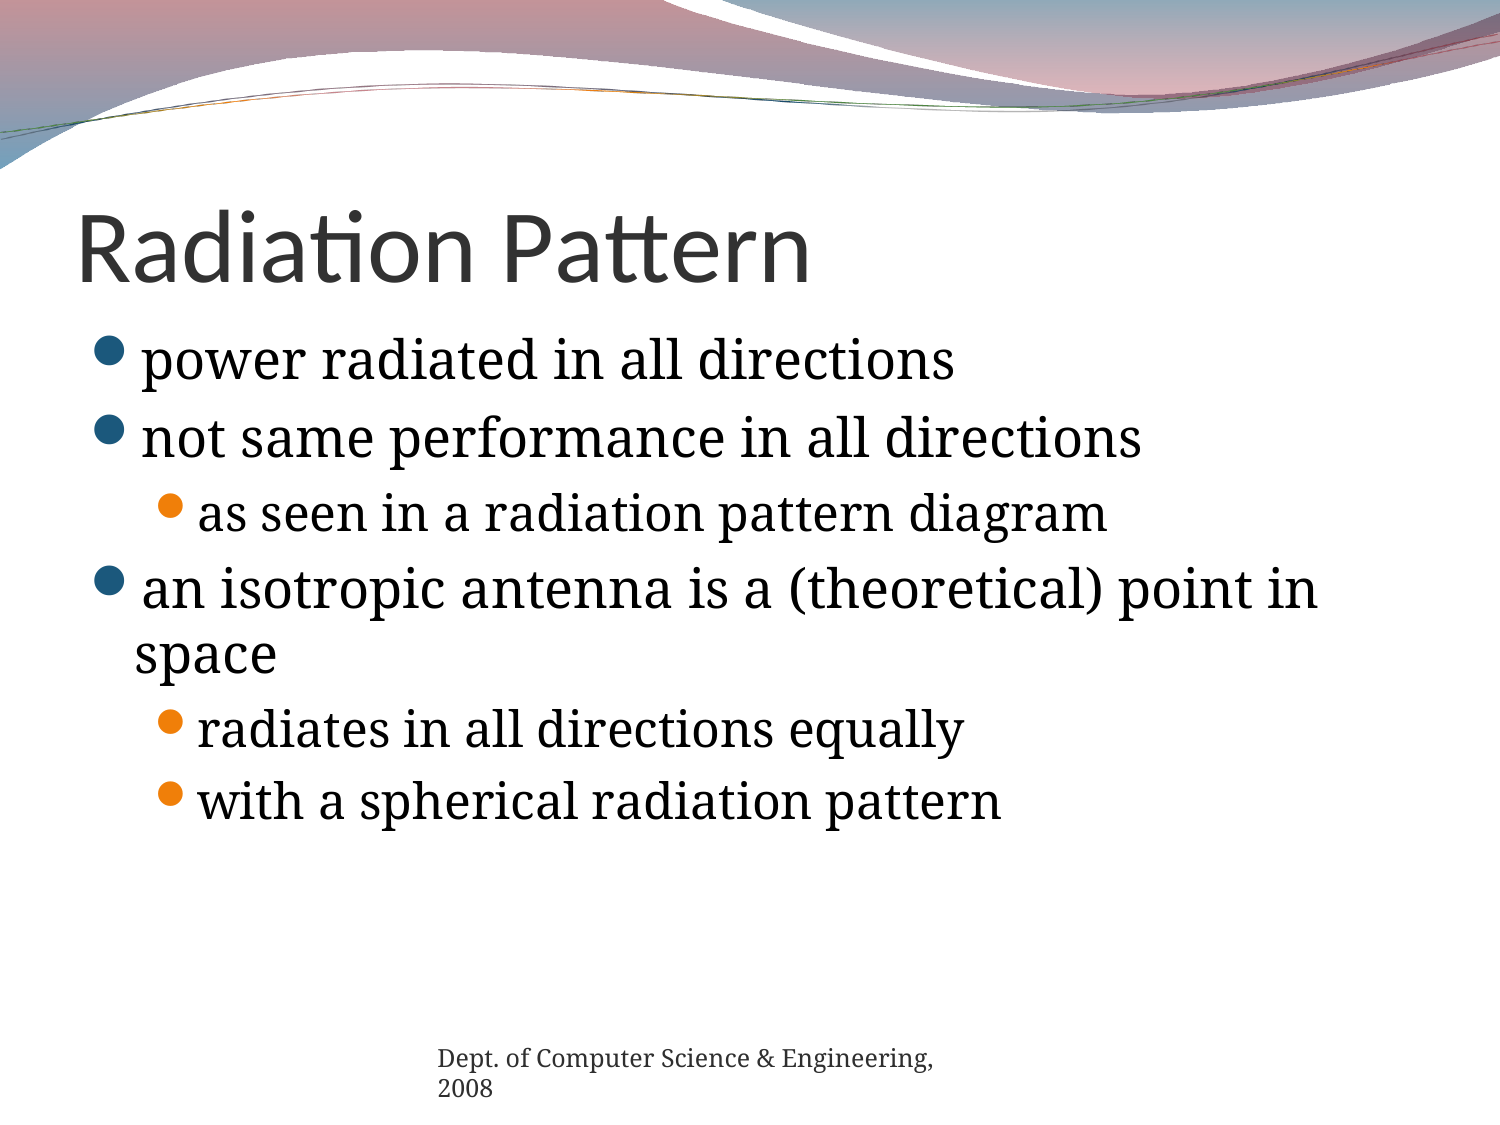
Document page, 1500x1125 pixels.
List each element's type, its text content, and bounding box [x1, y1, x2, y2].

title Radiation Pattern [75, 115, 1426, 304]
list power radiated in all directions not same performance in all directions as seen in a radiation pattern diagram an isotropic antenna is a (theoretical) point in space radiates in all directions equally with a spherical radiation pattern [75, 317, 1426, 1038]
text_box Dept. of Computer Science & Engineering, 2008 [437, 1042, 988, 1103]
picture [0, 33, 1500, 140]
